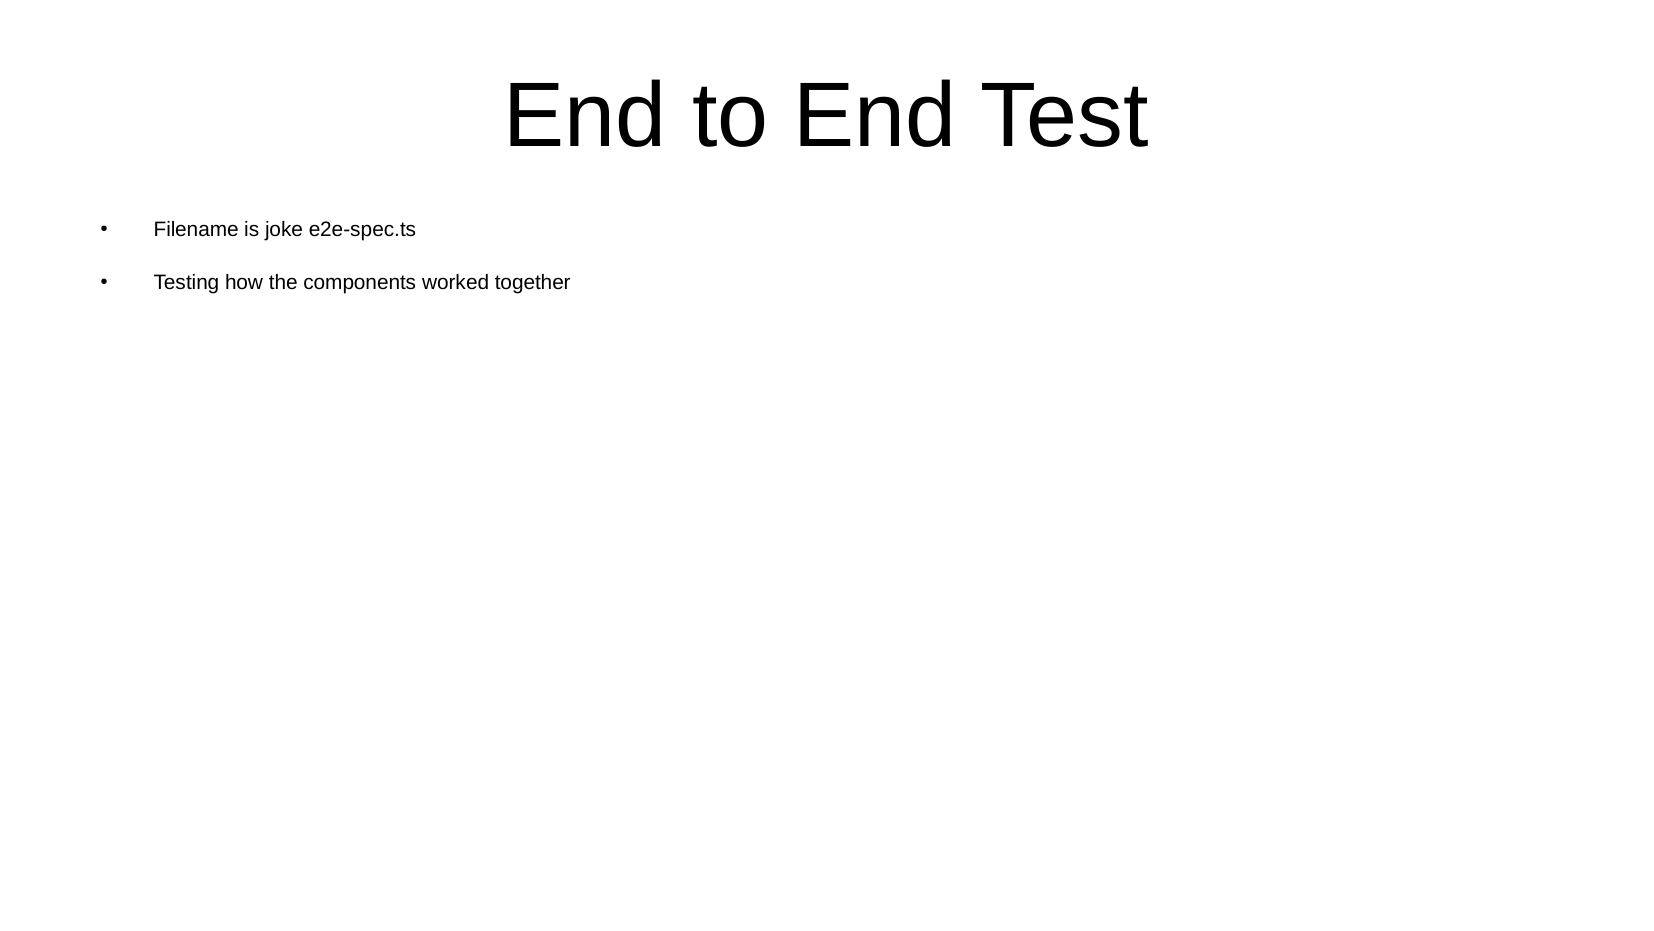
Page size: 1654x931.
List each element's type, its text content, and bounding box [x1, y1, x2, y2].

title End to End Test [82, 37, 1571, 193]
list Filename is joke e2e-spec.ts Testing how the components worked together [82, 217, 1621, 901]
